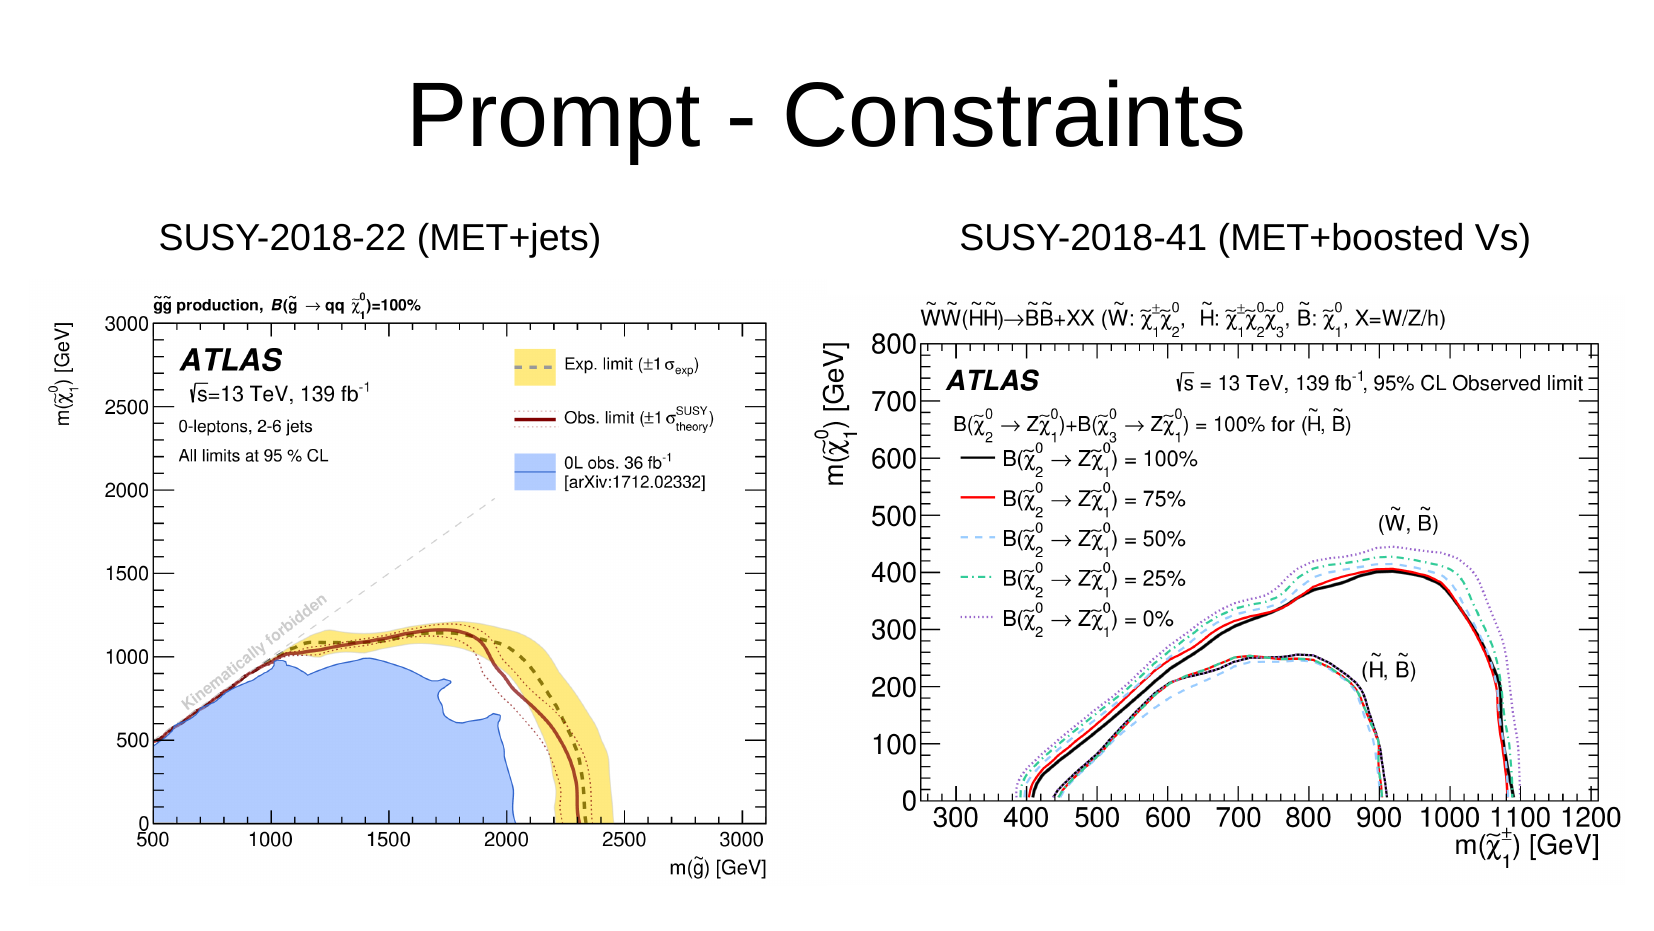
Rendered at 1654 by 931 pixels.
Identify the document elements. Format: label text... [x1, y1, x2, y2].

text_box SUSY-2018-41 (MET+boosted Vs) [944, 208, 1547, 266]
title Prompt - Constraints [82, 37, 1571, 193]
text_box SUSY-2018-22 (MET+jets) [143, 208, 617, 266]
picture [29, 279, 1625, 886]
